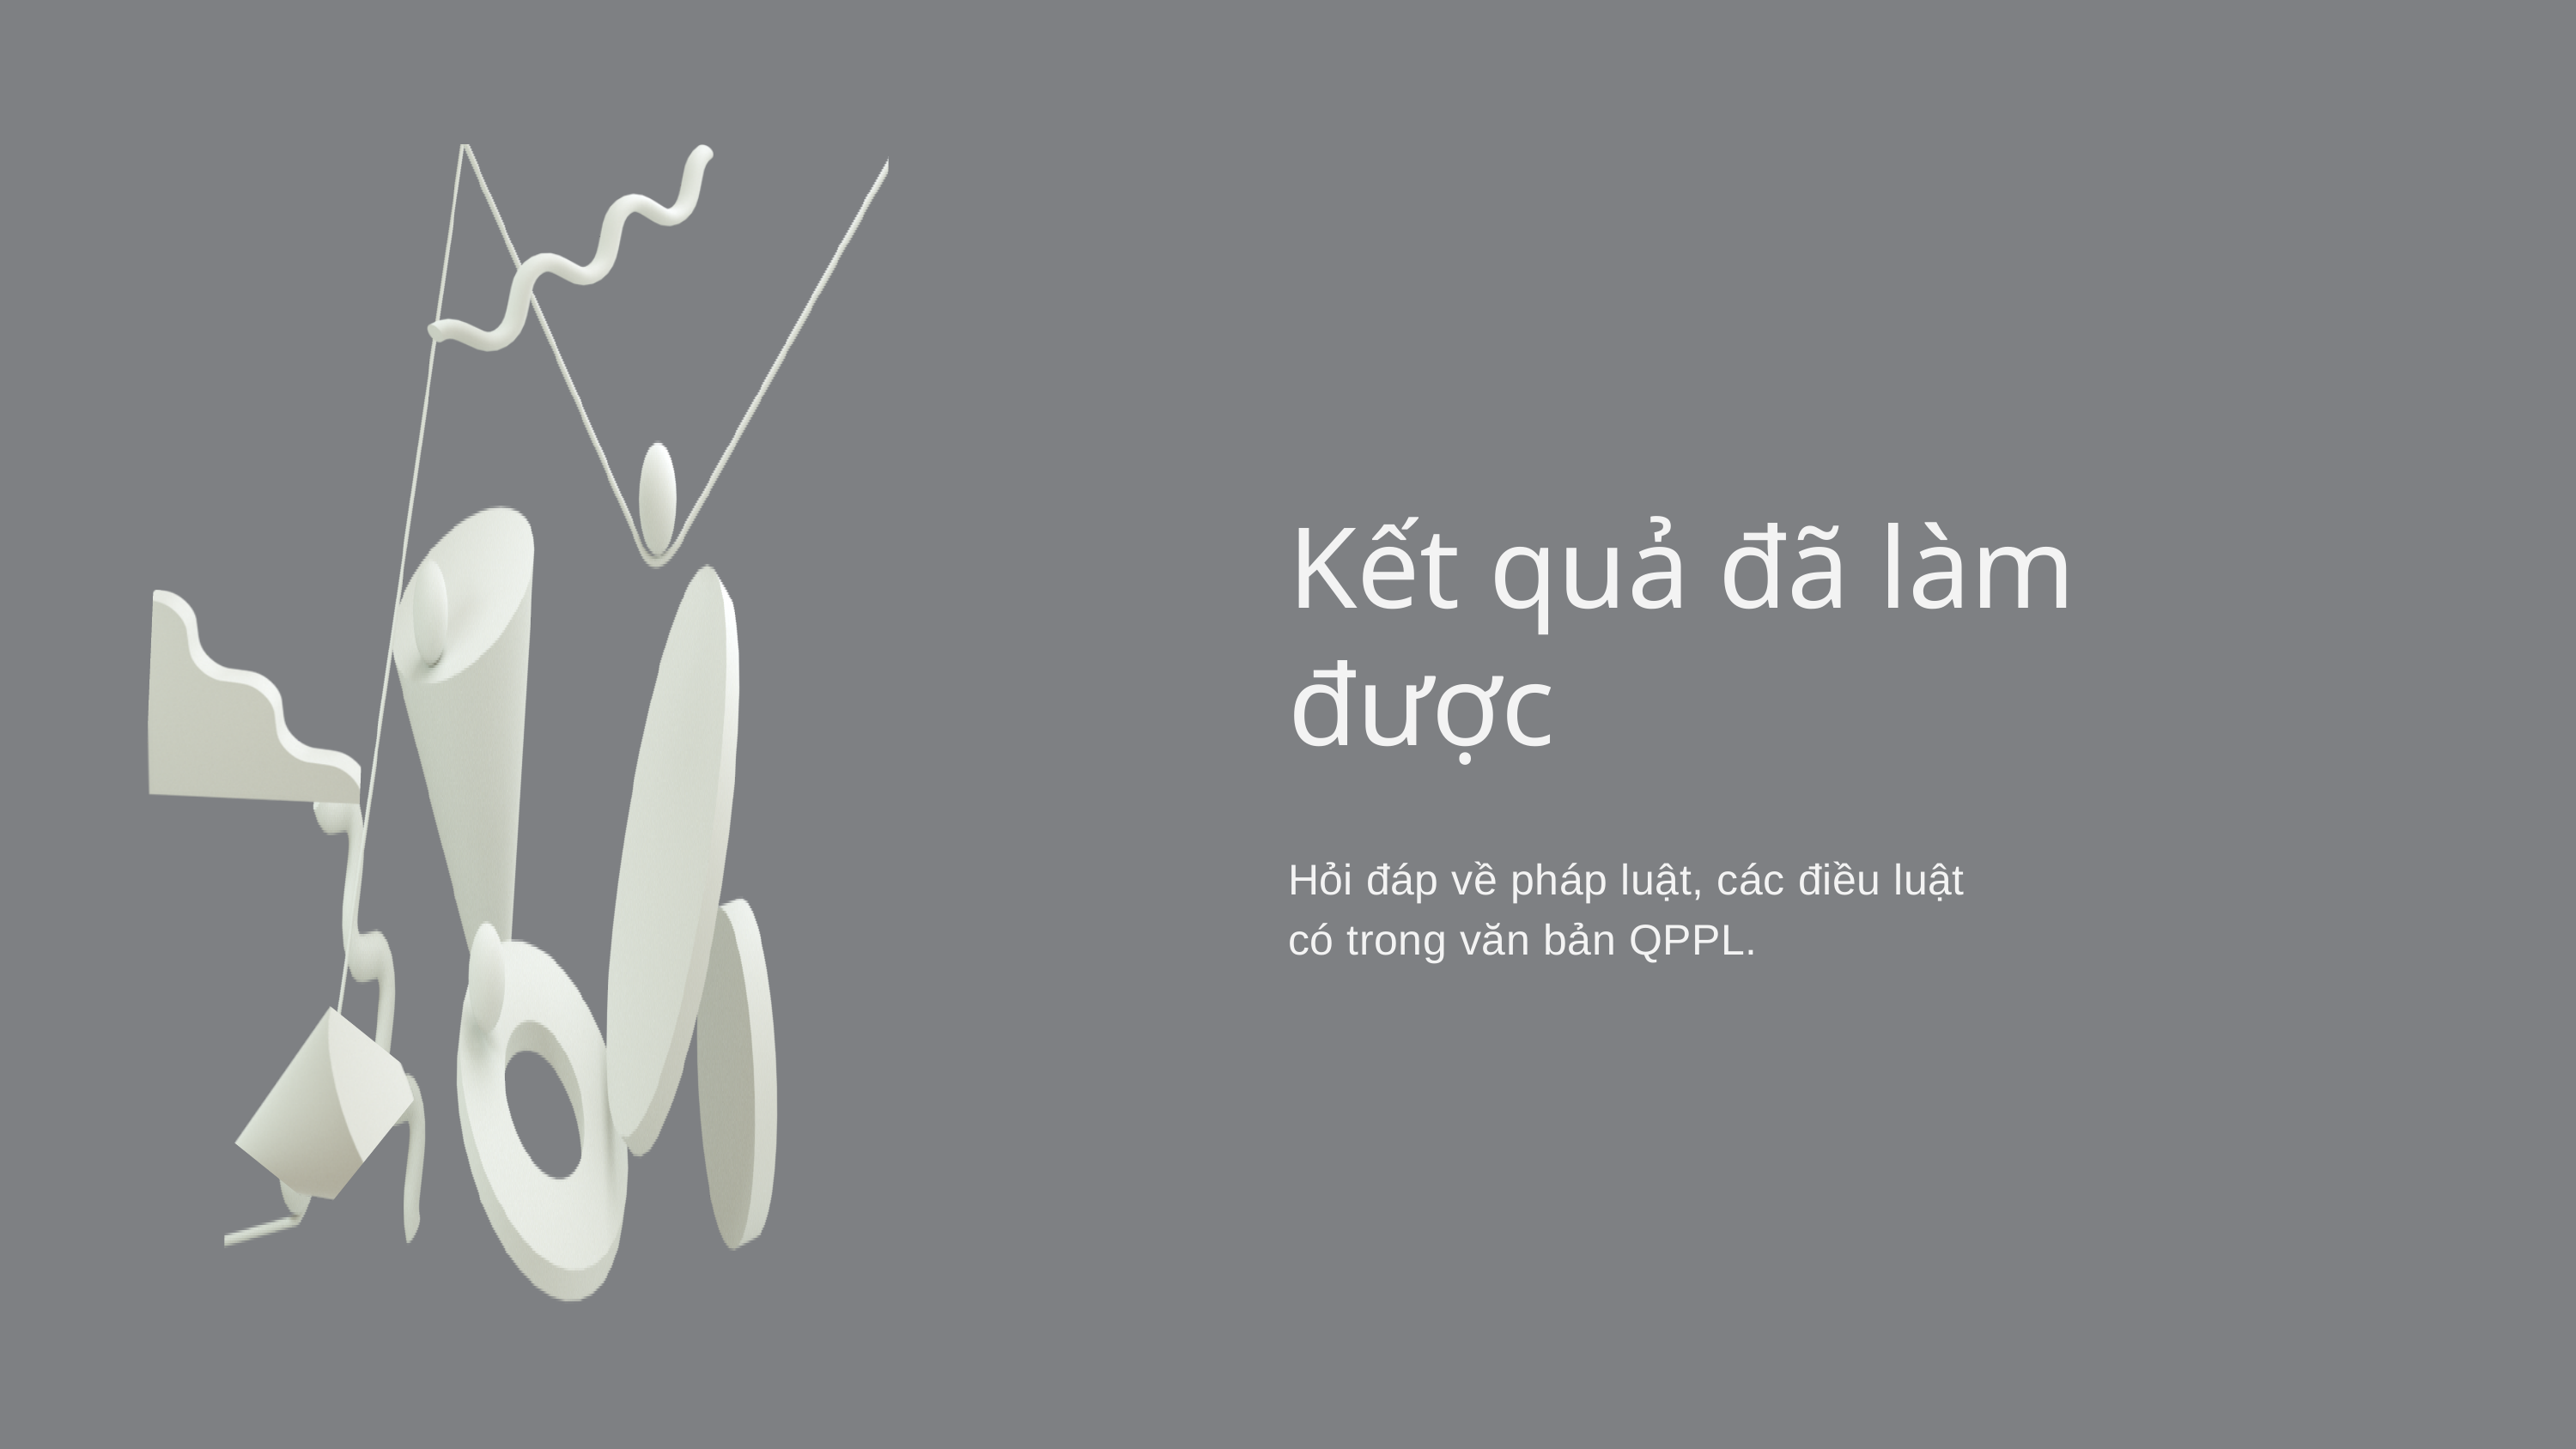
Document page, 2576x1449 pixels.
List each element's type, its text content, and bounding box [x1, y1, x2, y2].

text_box Hỏi đáp về pháp luật, các điều luật có trong văn bản QPPL. [1287, 843, 1966, 964]
text_box [144, 144, 889, 1304]
text_box Kết quả đã làm được [1288, 493, 2260, 769]
